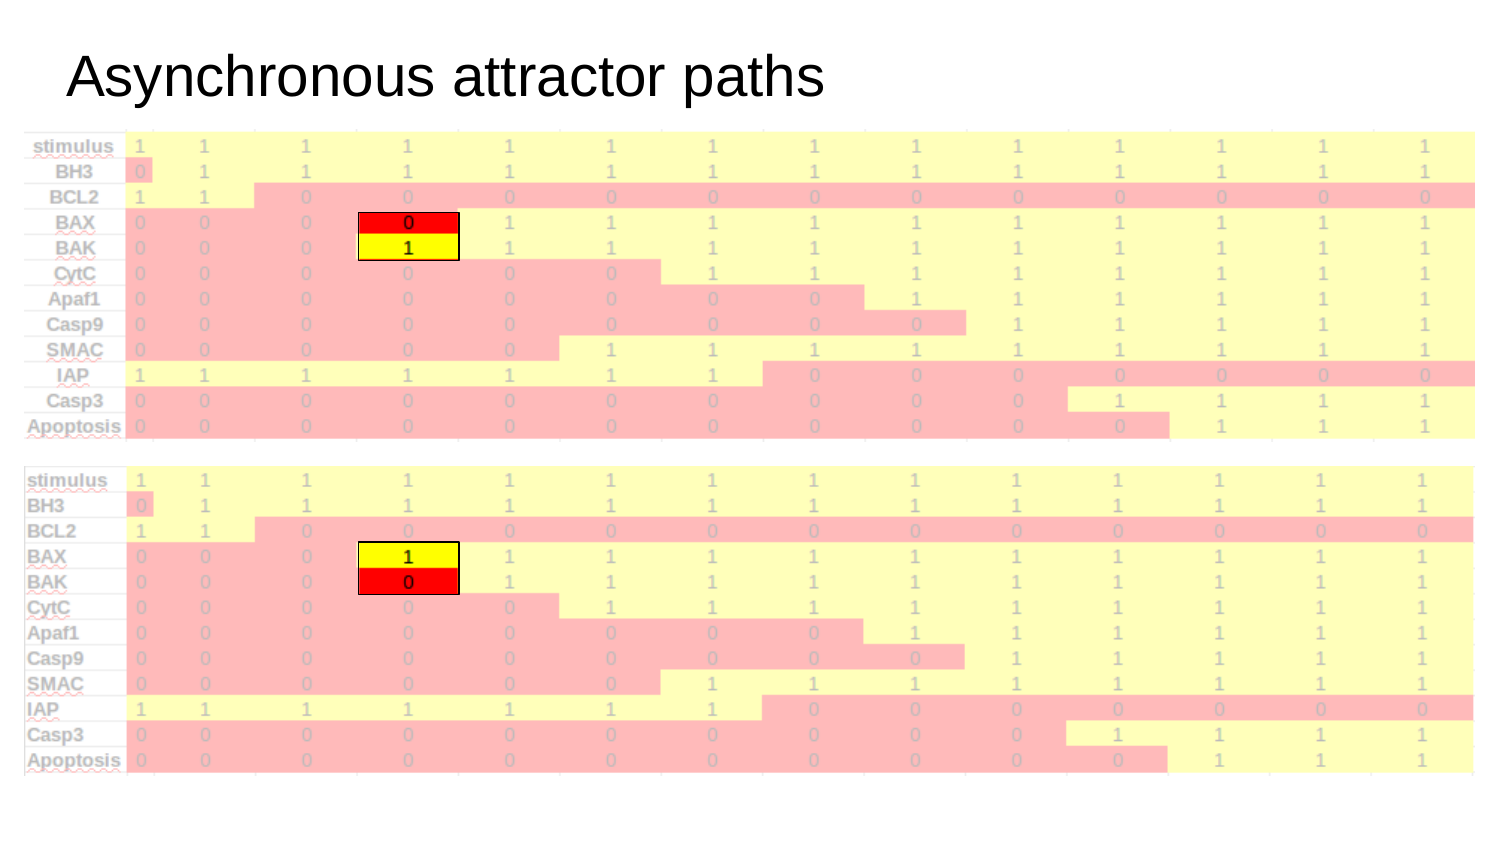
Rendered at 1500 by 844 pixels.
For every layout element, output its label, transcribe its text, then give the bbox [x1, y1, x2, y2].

picture [359, 542, 459, 594]
title Asynchronous attractor paths [51, 23, 1449, 111]
picture [359, 213, 459, 260]
text_box [5, 111, 1484, 806]
